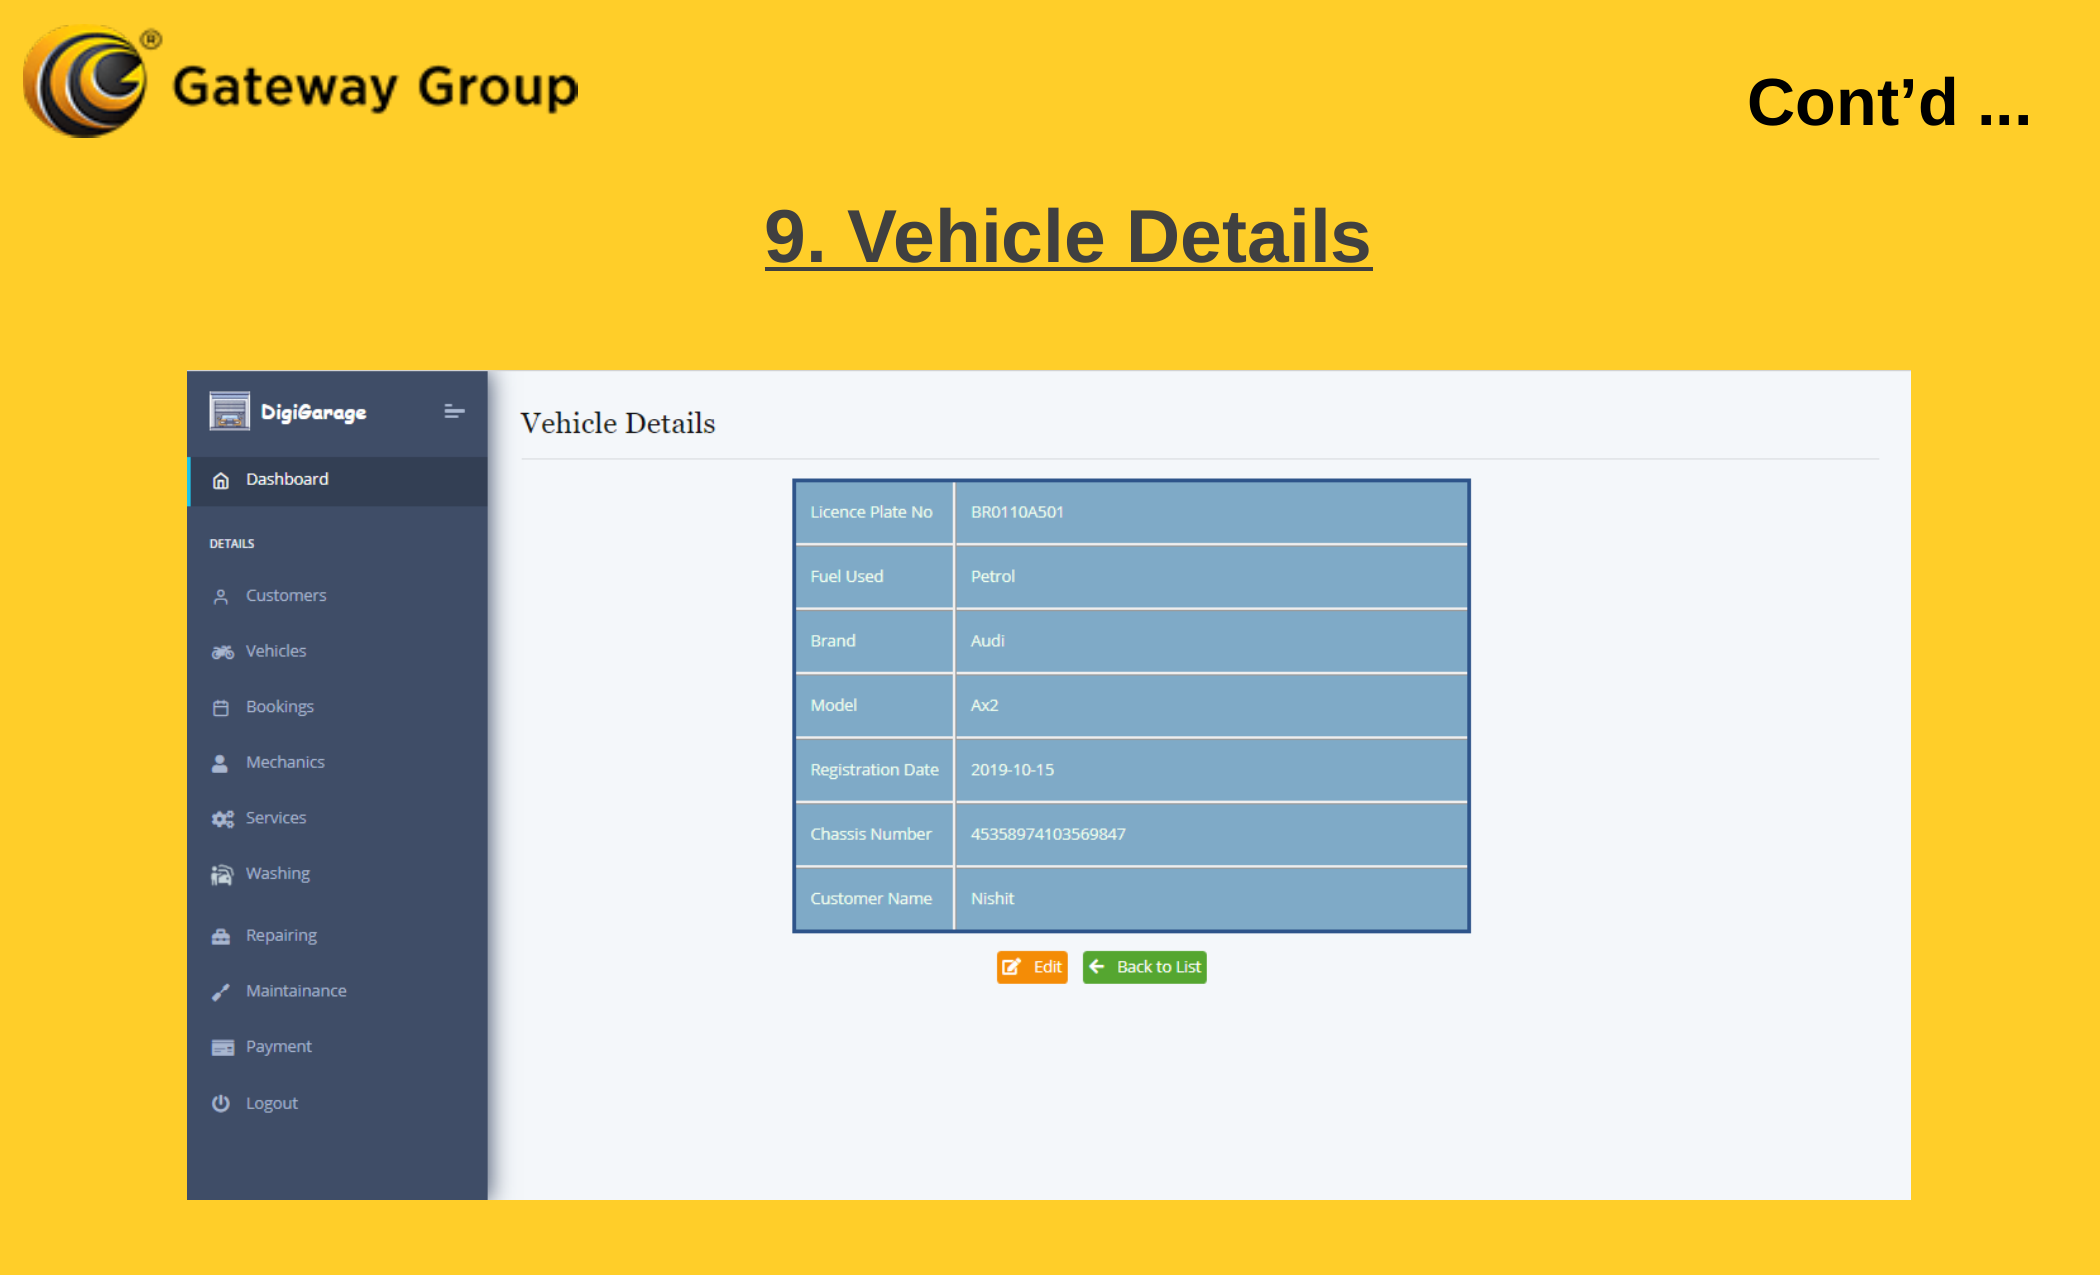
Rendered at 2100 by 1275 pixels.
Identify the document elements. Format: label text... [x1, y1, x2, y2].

text_box 9. Vehicle Details [675, 187, 1463, 370]
picture [187, 370, 1911, 1201]
picture [23, 24, 578, 138]
text_box Cont’d ... [1732, 57, 2063, 147]
